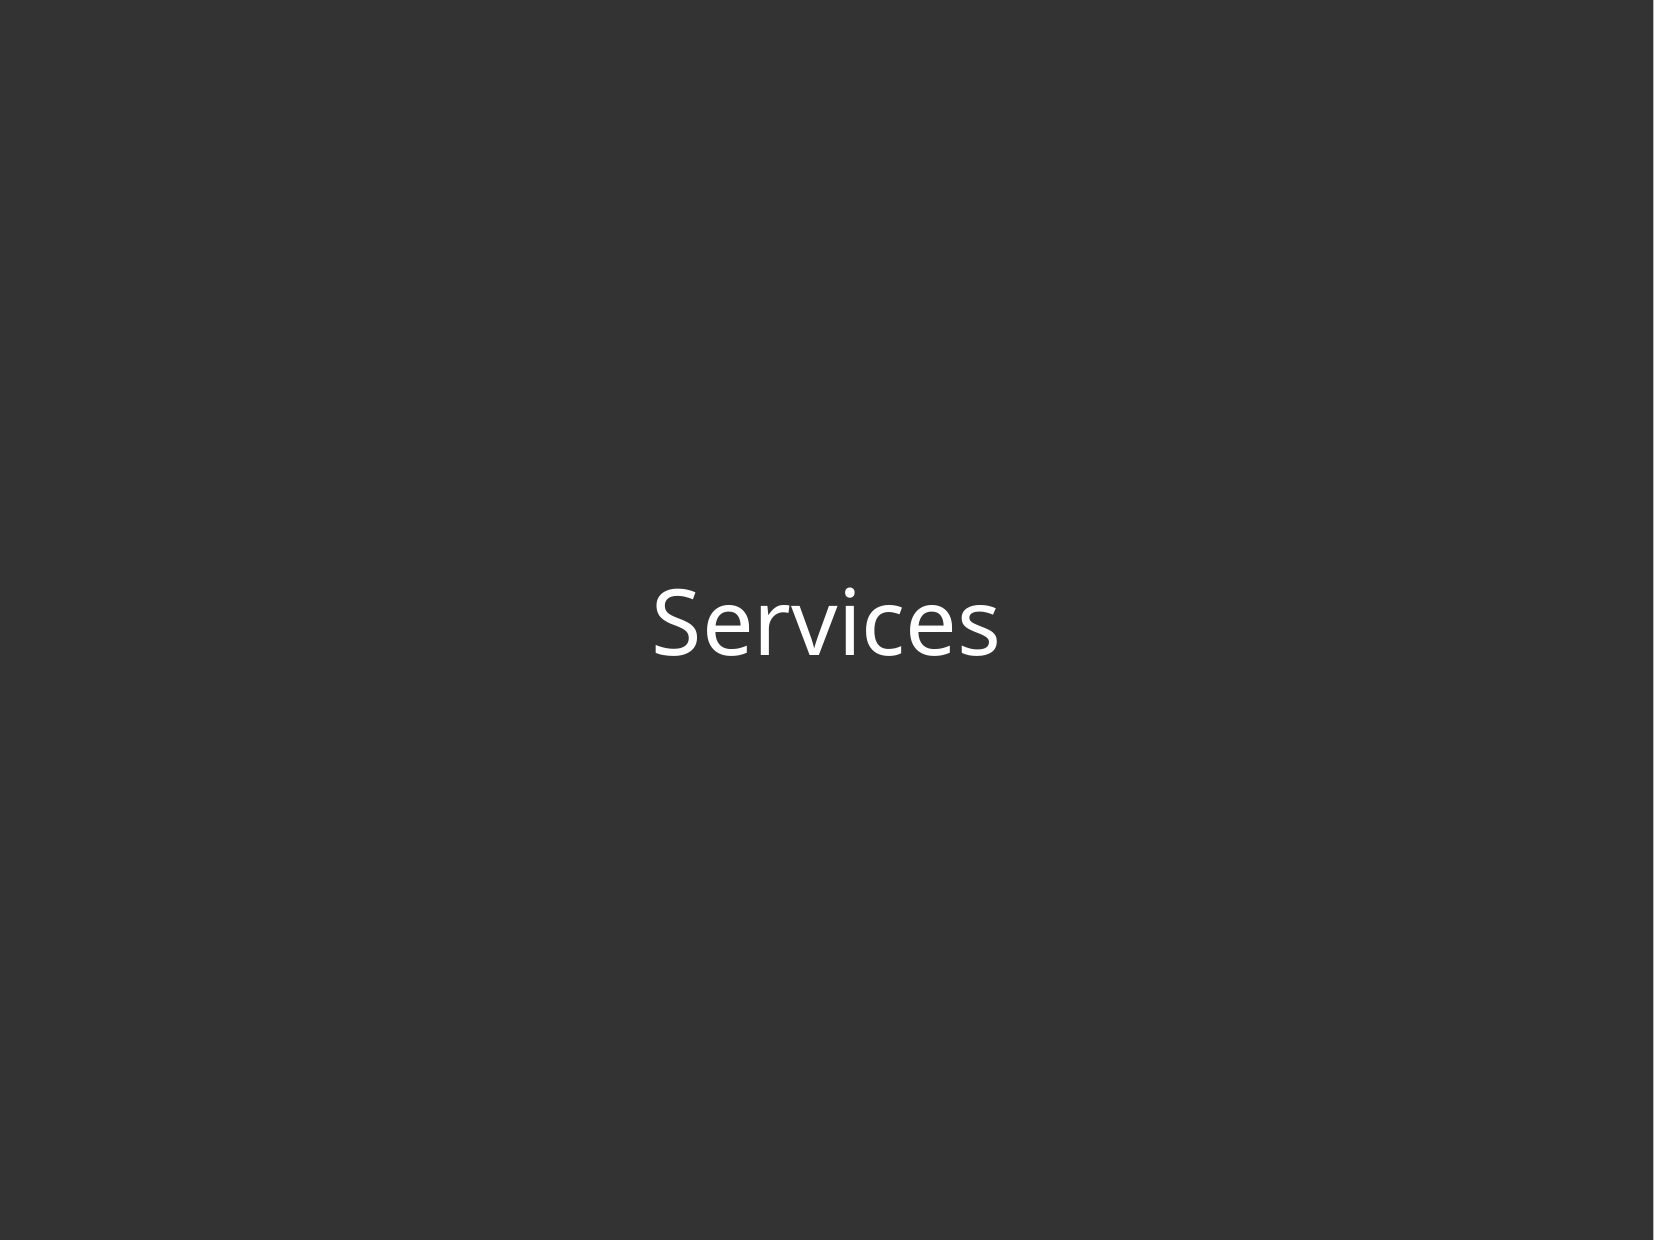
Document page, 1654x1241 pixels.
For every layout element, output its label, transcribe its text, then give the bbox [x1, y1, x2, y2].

subtitle Services [82, 260, 1571, 980]
